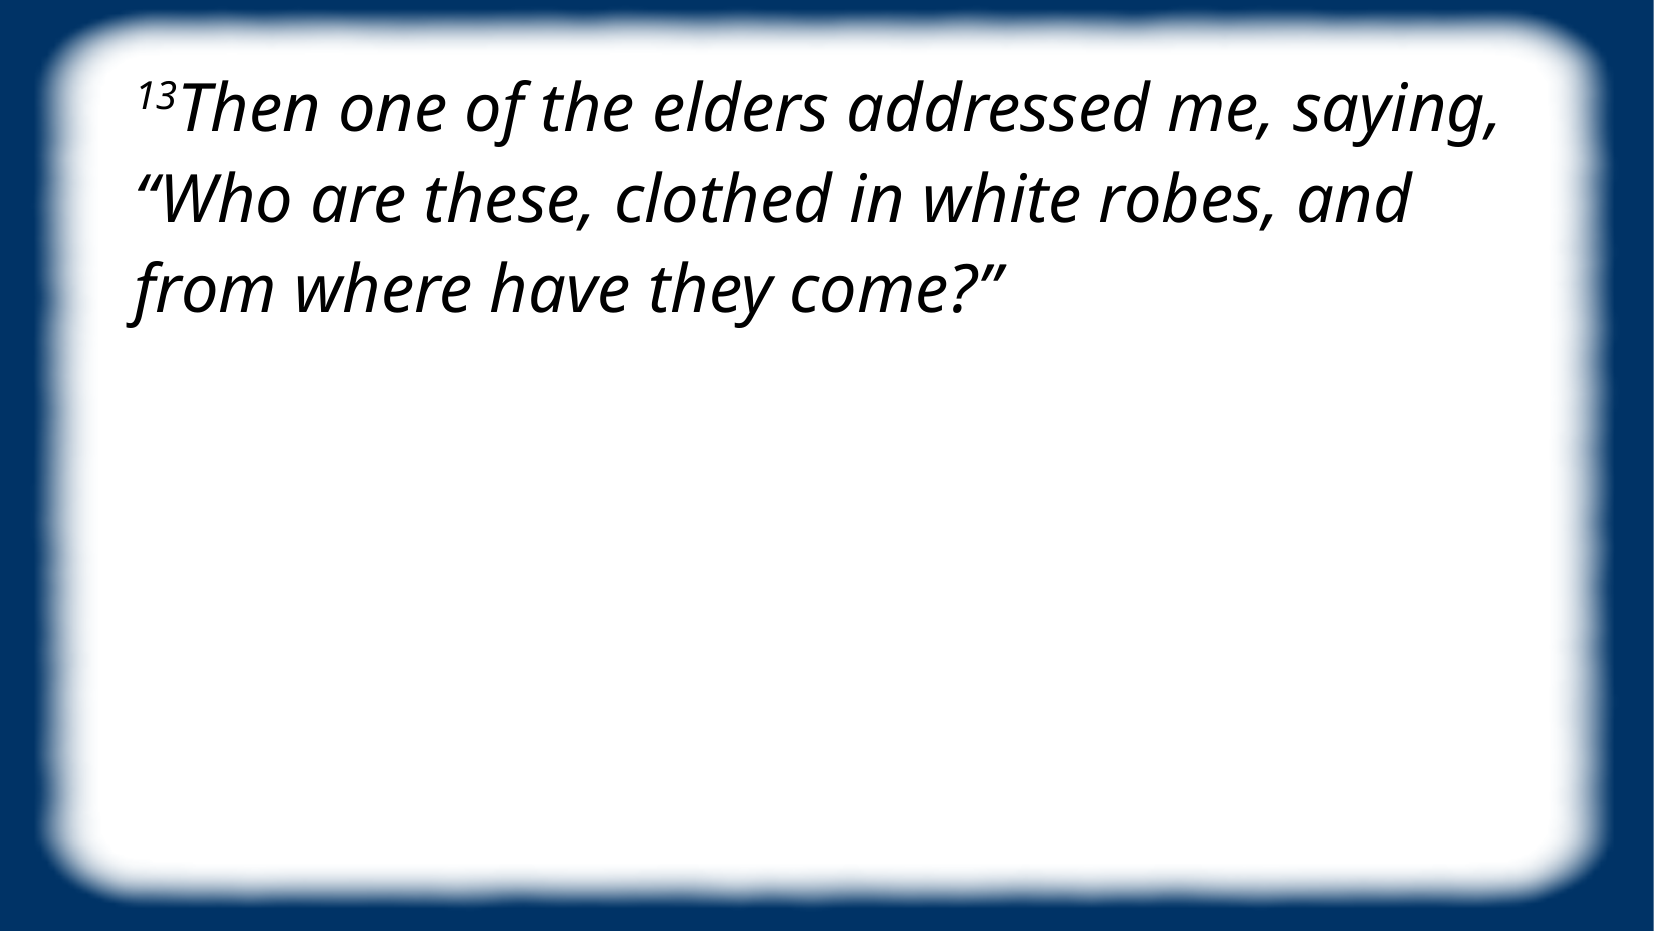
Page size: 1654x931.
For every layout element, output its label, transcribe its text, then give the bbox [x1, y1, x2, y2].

text_box 13Then one of the elders addressed me, saying, “Who are these, clothed in white robes, and from where have they come?” [120, 52, 1546, 376]
picture [0, 0, 1654, 931]
